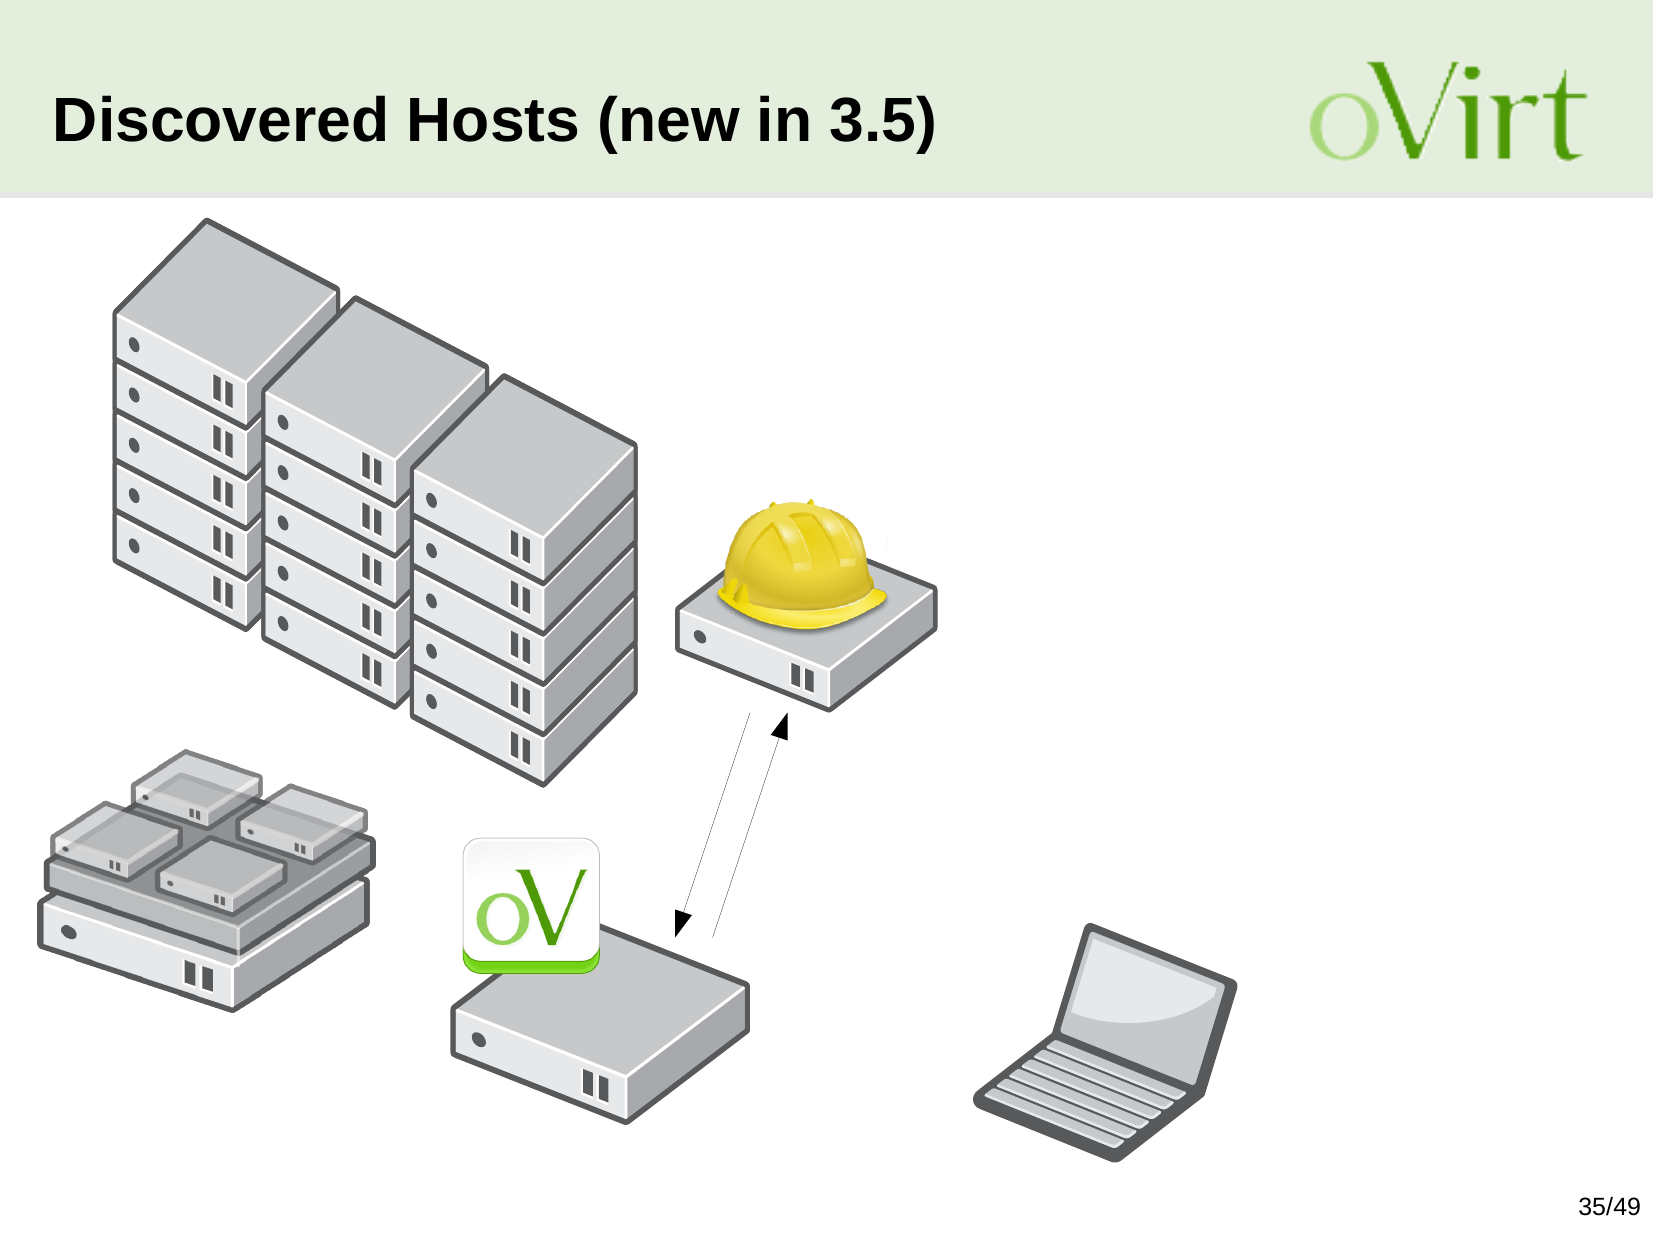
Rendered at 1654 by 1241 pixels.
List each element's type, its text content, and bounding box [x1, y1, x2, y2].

picture [1289, 36, 1613, 181]
picture [675, 499, 938, 713]
picture [972, 922, 1238, 1163]
title Discovered Hosts (new in 3.5) [52, 14, 1330, 154]
picture [37, 217, 638, 1013]
picture [450, 836, 751, 1125]
